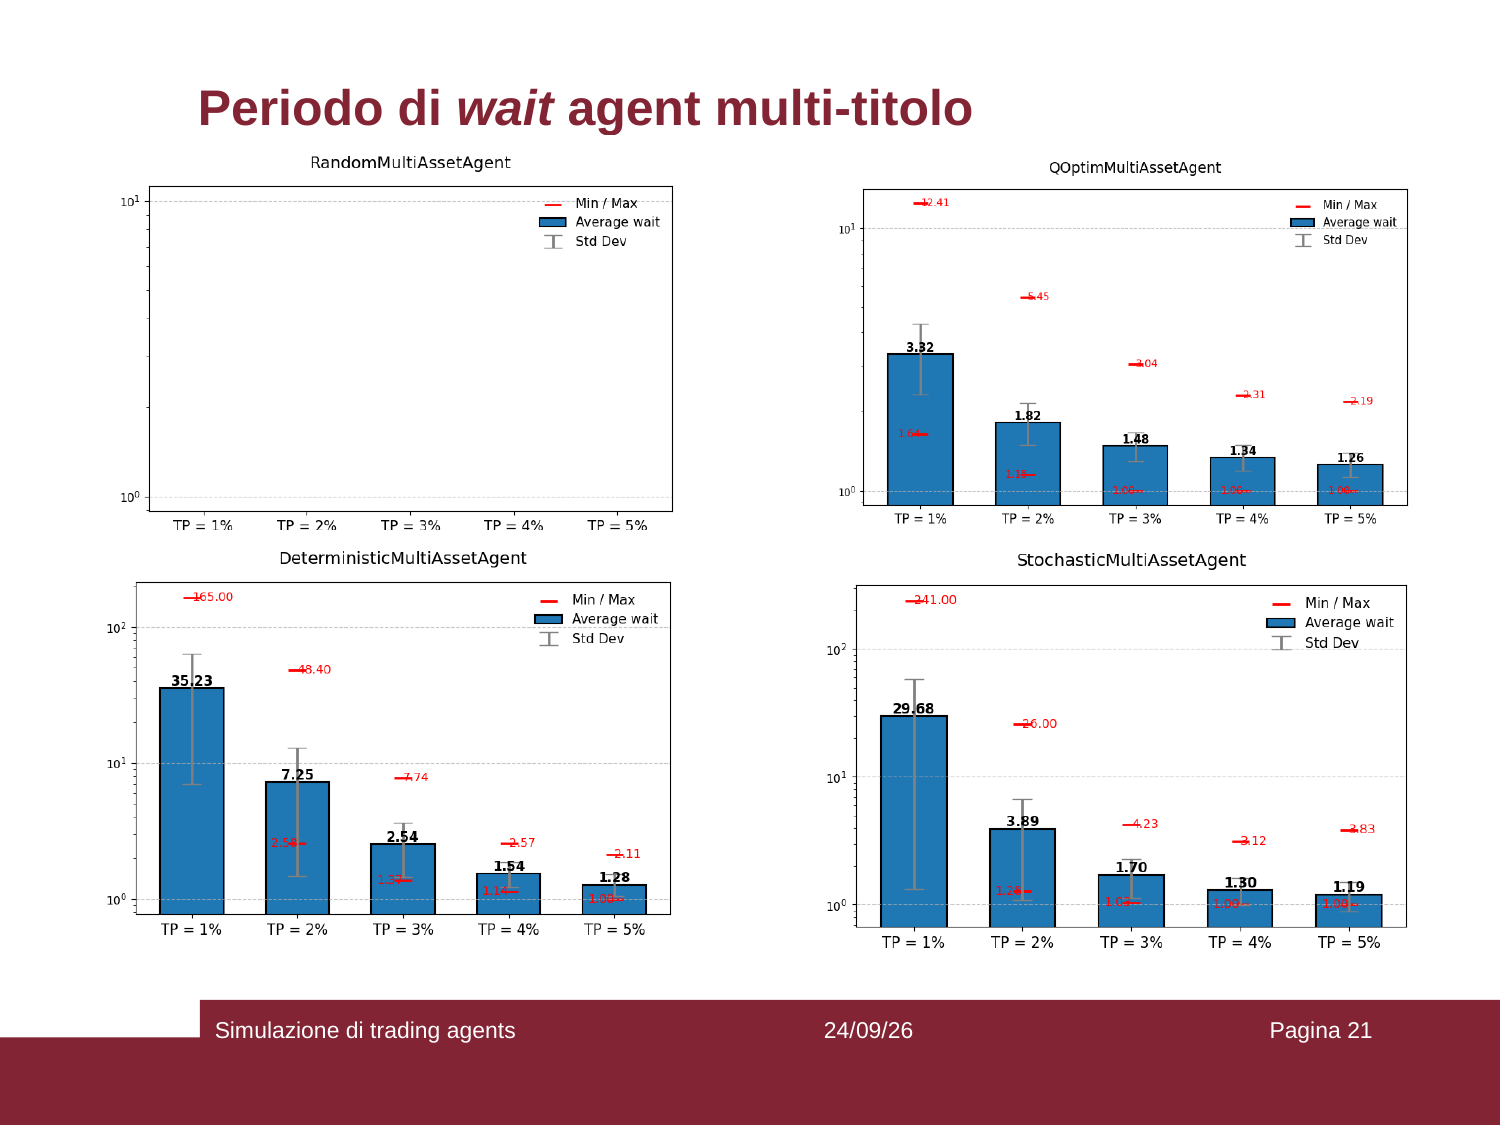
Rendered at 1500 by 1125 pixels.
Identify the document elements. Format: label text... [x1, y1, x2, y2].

title Periodo di wait agent multi-titolo [183, 67, 1400, 150]
picture [767, 149, 1477, 975]
picture [49, 135, 739, 961]
